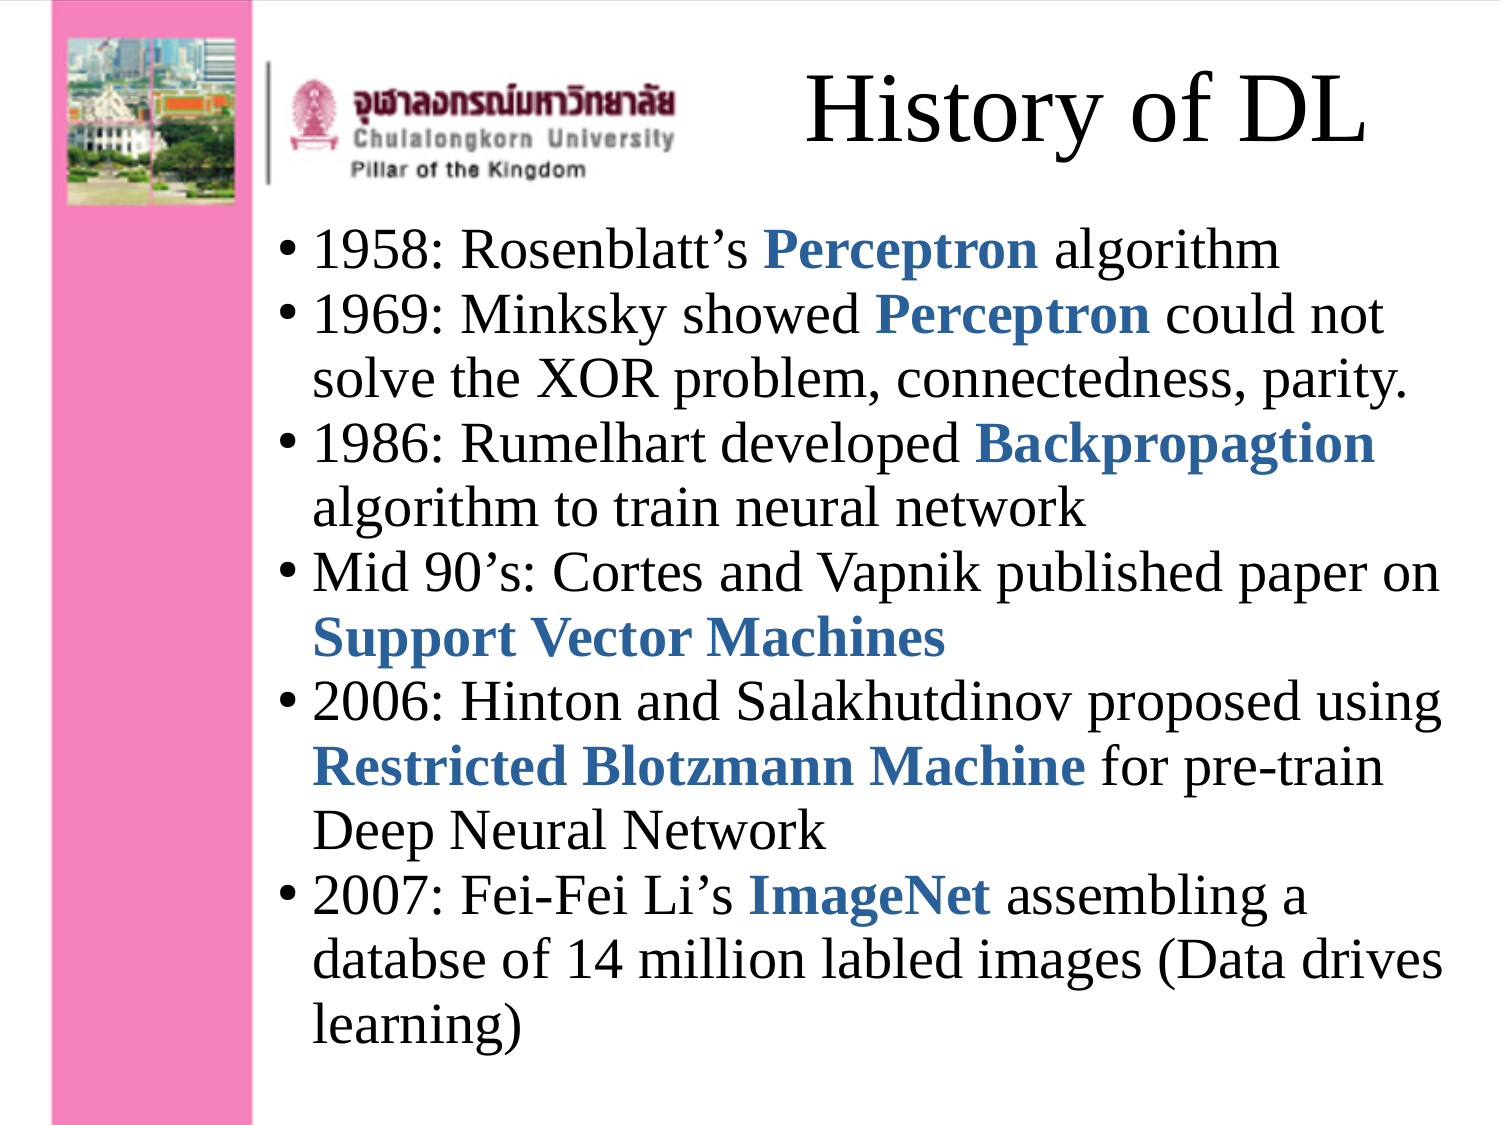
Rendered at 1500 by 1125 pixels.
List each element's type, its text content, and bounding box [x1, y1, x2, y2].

text_box 1958: Rosenblatt’s Perceptron algorithm 1969: Minksky showed Perceptron could not solve the XOR problem, connectedness, parity. 1986: Rumelhart developed Backpropagtion algorithm to train neural network Mid 90’s: Cortes and Vapnik published paper on Support Vector Machines 2006: Hinton and Salakhutdinov proposed using Restricted Blotzmann Machine for pre-train Deep Neural Network 2007: Fei-Fei Li’s ImageNet assembling a databse of 14 million labled images (Data drives learning) [262, 209, 1500, 1064]
picture [0, 0, 1500, 1125]
title History of DL [705, 18, 1471, 197]
